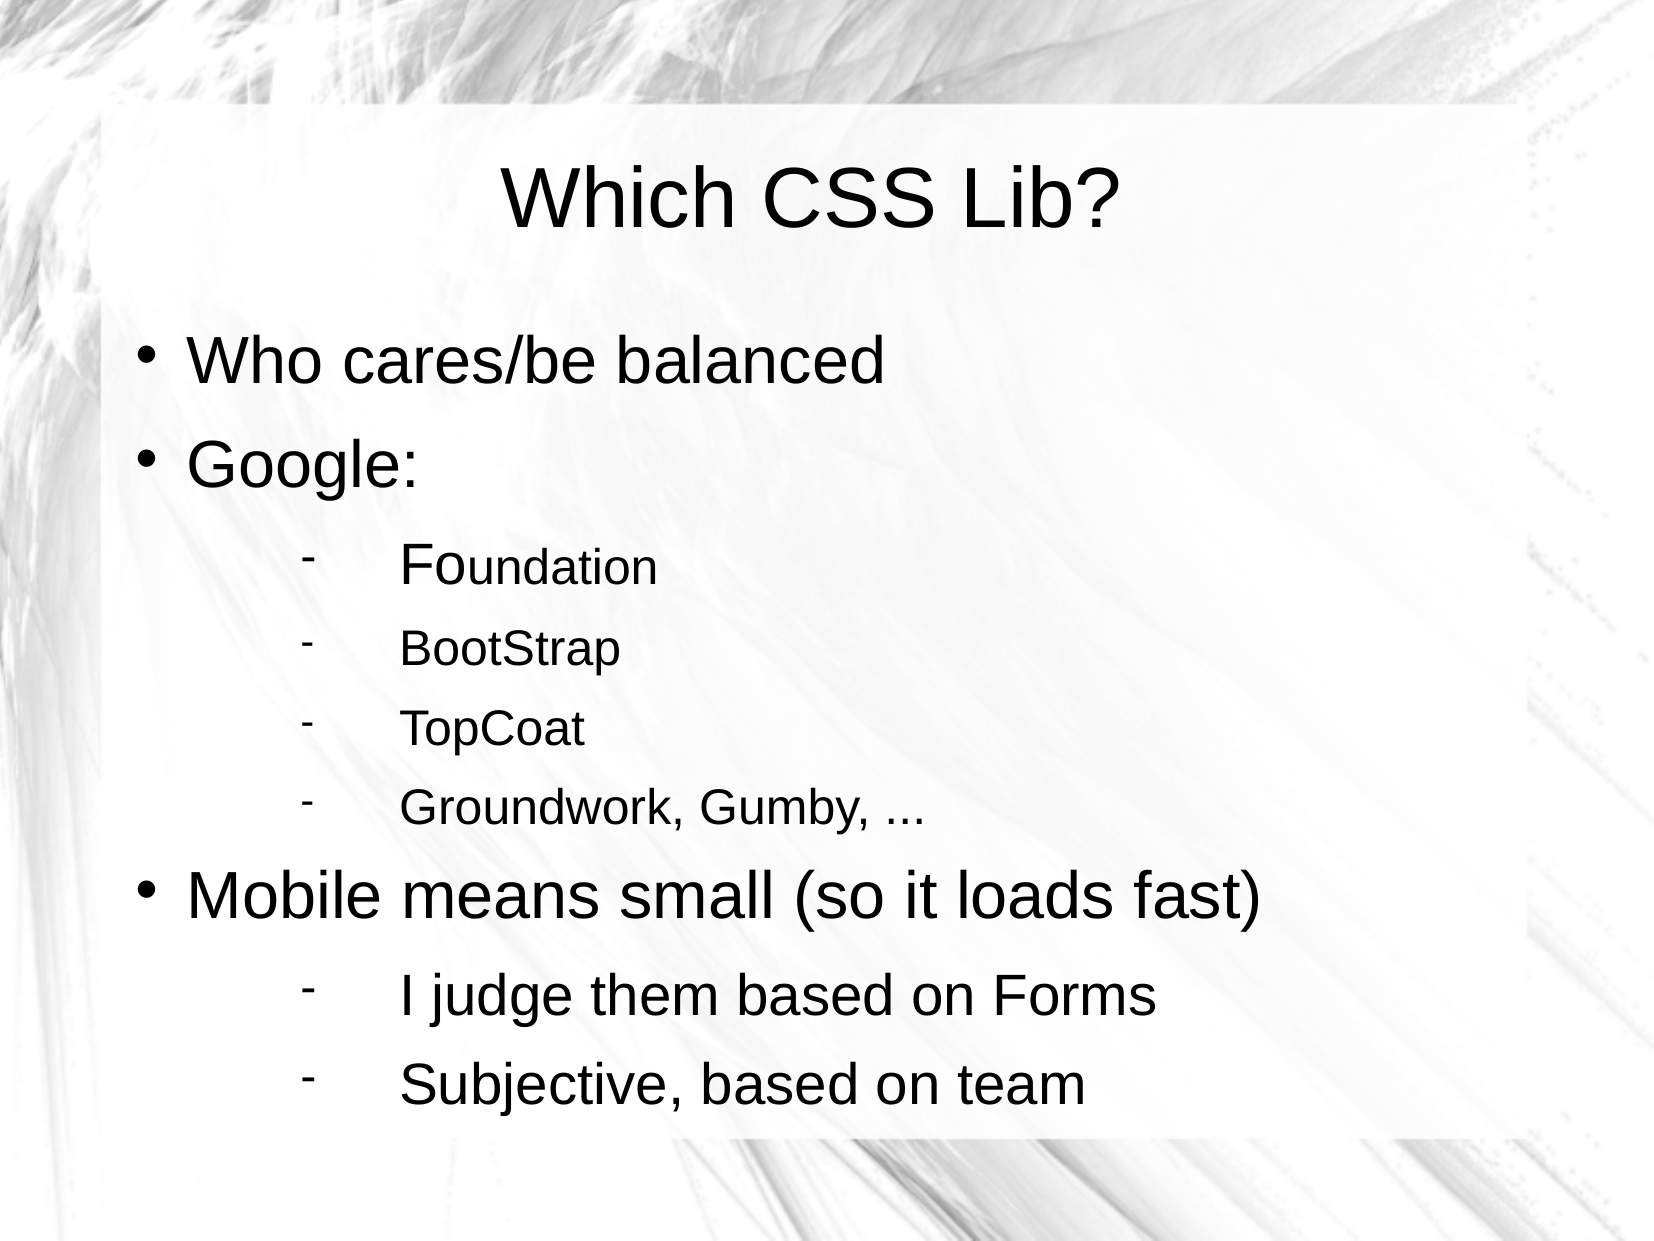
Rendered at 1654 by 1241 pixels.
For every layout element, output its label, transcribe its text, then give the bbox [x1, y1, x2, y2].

list Who cares/be balanced Google: Foundation BootStrap TopCoat Groundwork, Gumby, ... Mobile means small (so it loads fast) I judge them based on Forms Subjective, based on team [118, 319, 1571, 1207]
title Which CSS Lib? [118, 112, 1506, 281]
picture [0, 0, 1654, 1241]
